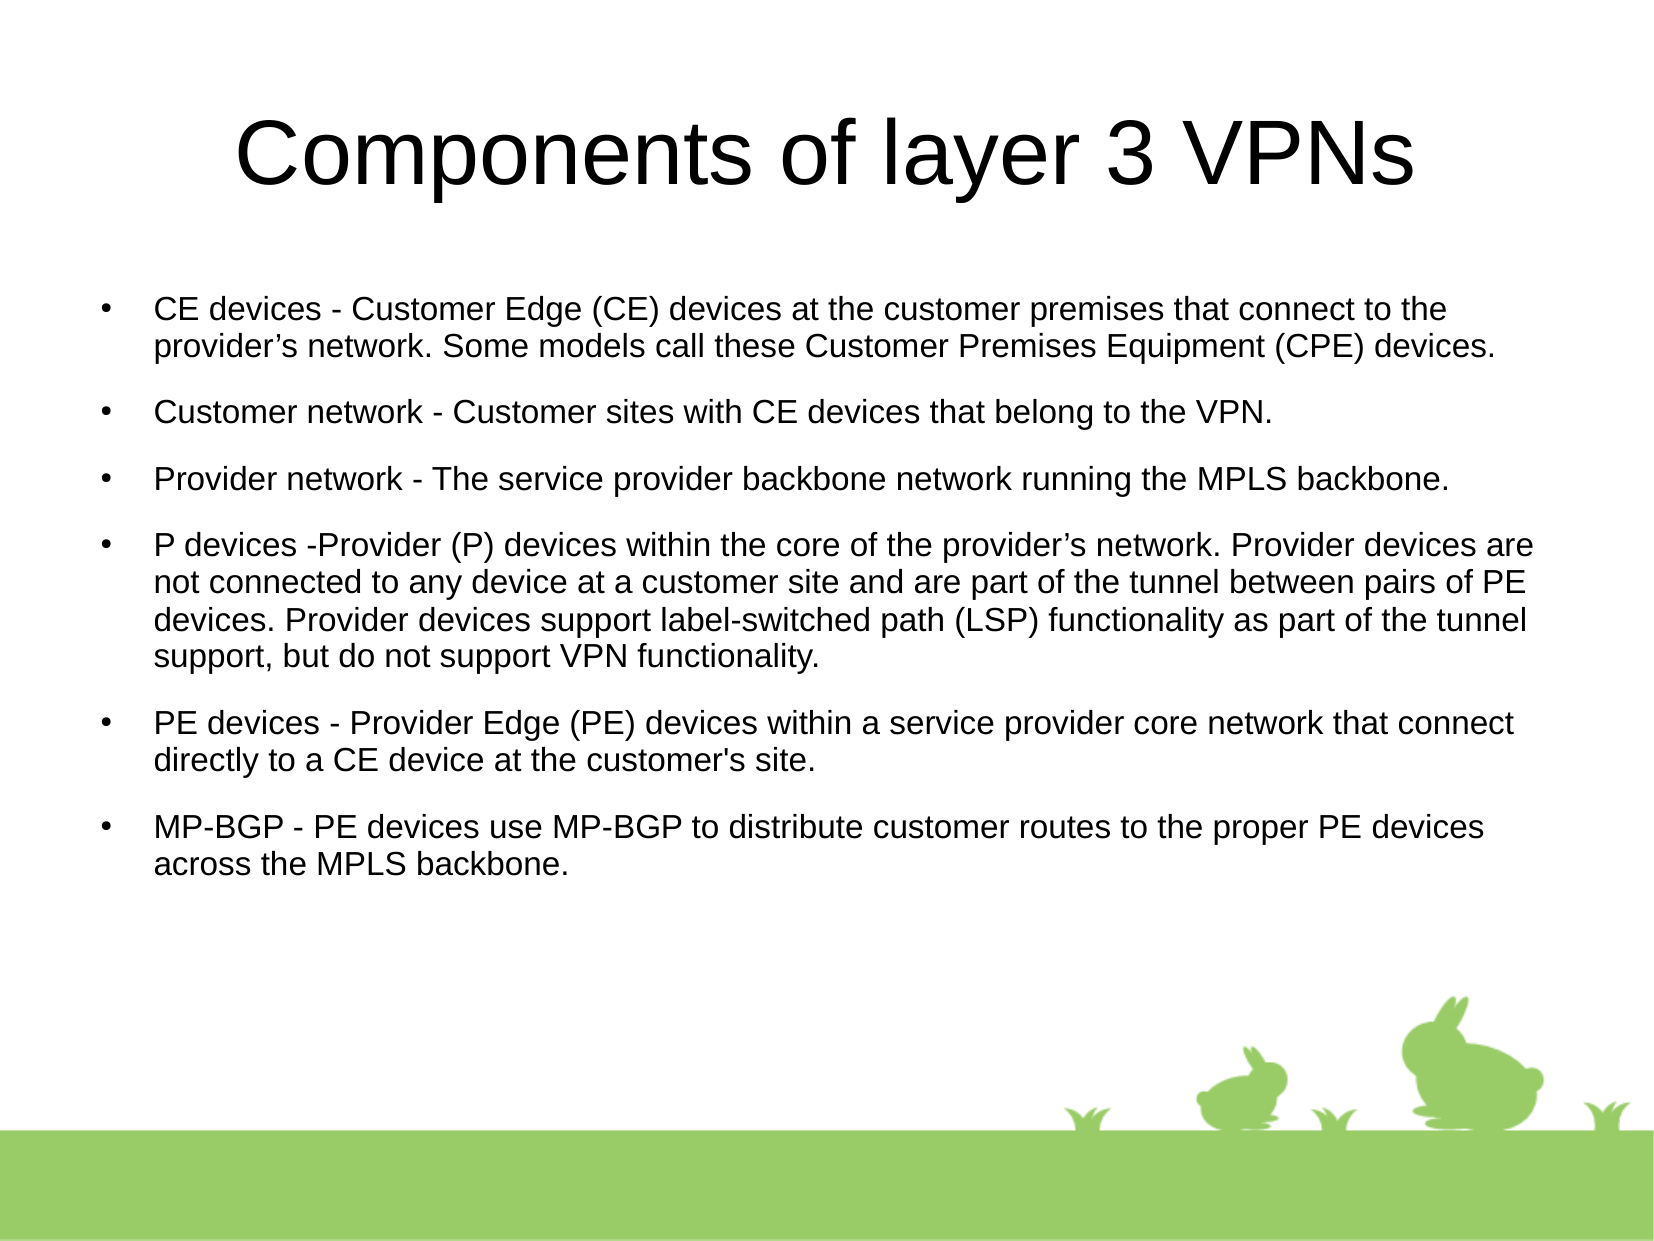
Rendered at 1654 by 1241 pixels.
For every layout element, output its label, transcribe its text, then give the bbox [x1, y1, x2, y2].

title Components of layer 3 VPNs [82, 49, 1571, 257]
list CE devices - Customer Edge (CE) devices at the customer premises that connect to the provider’s network. Some models call these Customer Premises Equipment (CPE) devices. Customer network - Customer sites with CE devices that belong to the VPN. Provider network - The service provider backbone network running the MPLS backbone. P devices -Provider (P) devices within the core of the provider’s network. Provider devices are not connected to any device at a customer site and are part of the tunnel between pairs of PE devices. Provider devices support label-switched path (LSP) functionality as part of the tunnel support, but do not support VPN functionality. PE devices - Provider Edge (PE) devices within a service provider core network that connect directly to a CE device at the customer's site. MP-BGP - PE devices use MP-BGP to distribute customer routes to the proper PE devices across the MPLS backbone. [82, 290, 1571, 1010]
picture [0, 0, 1654, 1241]
